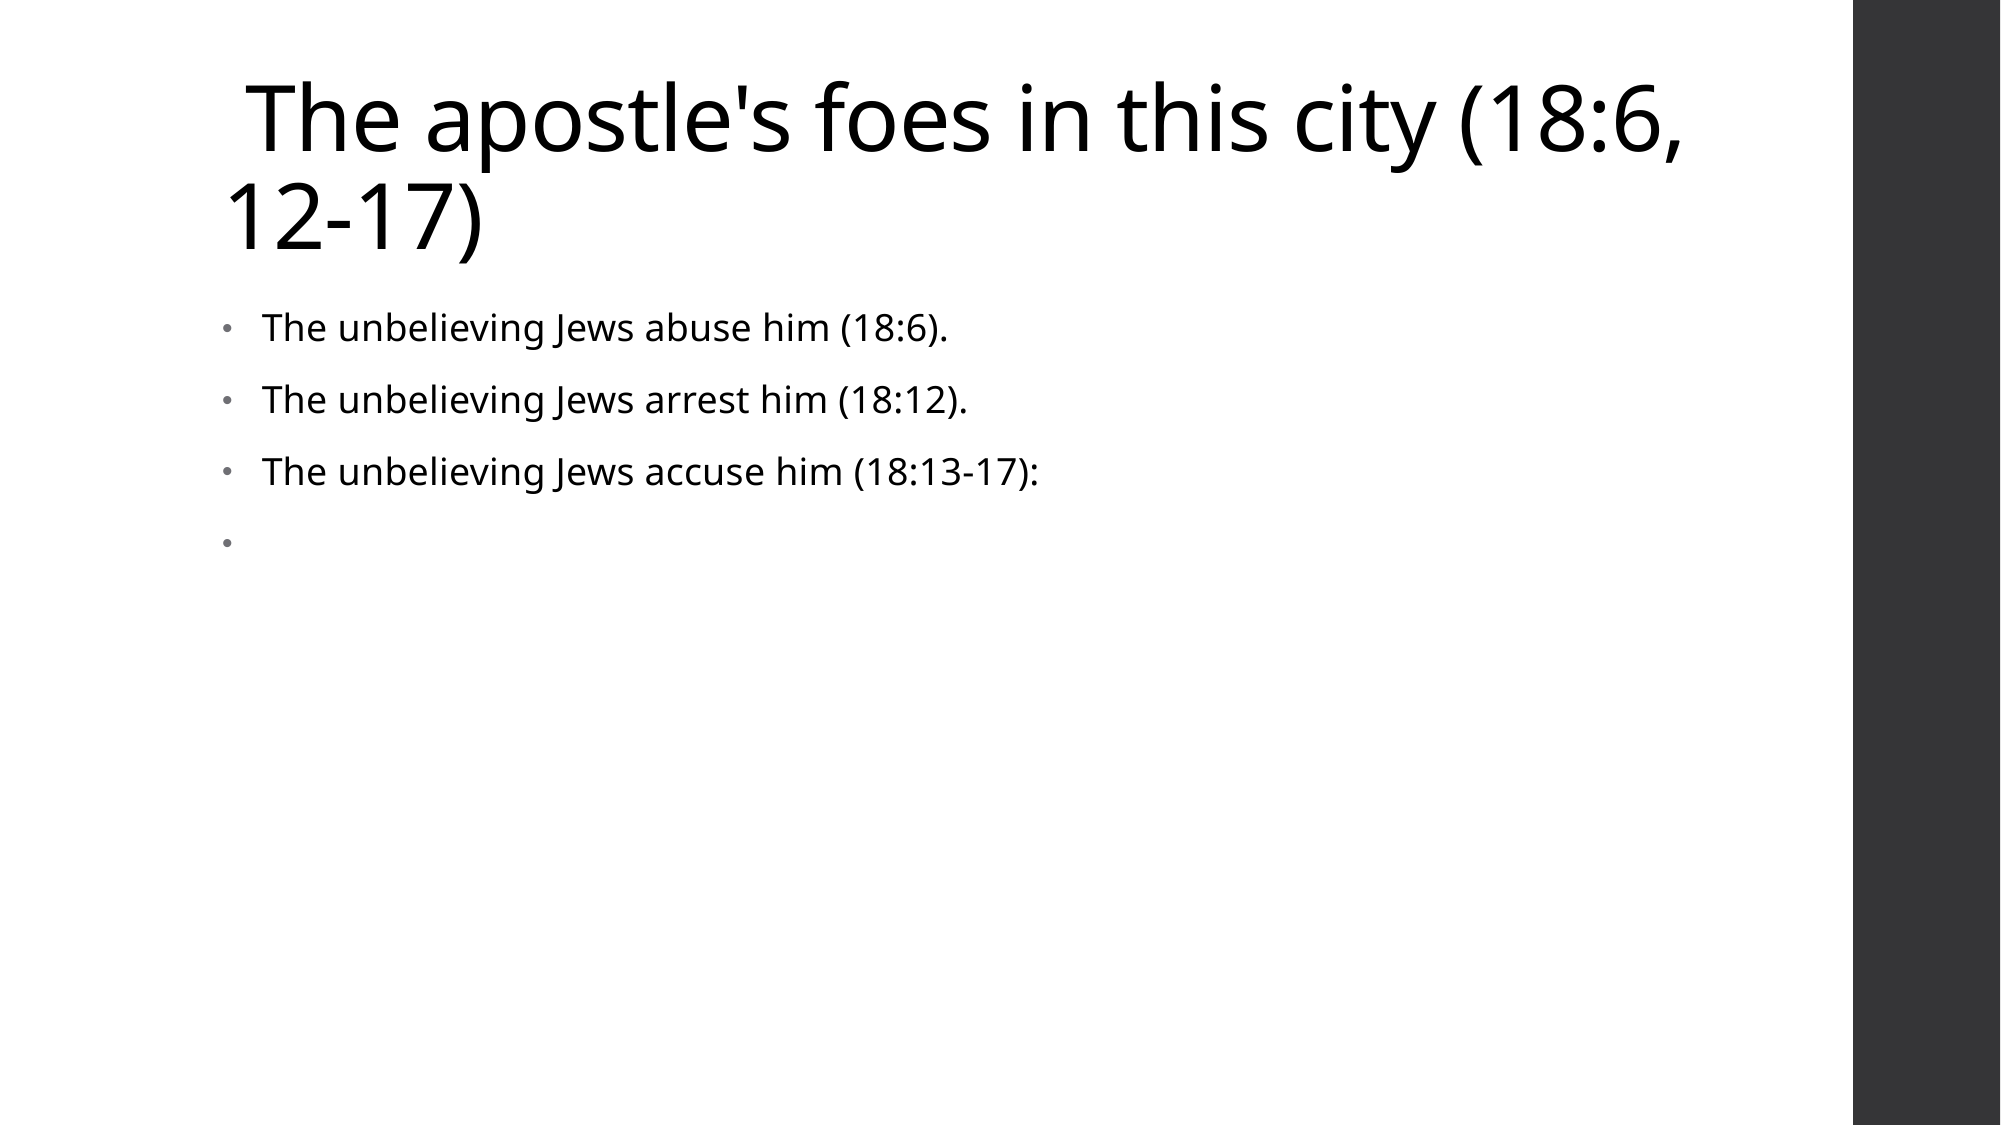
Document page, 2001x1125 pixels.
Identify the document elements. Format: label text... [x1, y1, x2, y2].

title The apostle's foes in this city (18:6, 12-17) [206, 60, 1797, 278]
list The unbelieving Jews abuse him (18:6). The unbelieving Jews arrest him (18:12). The unbelieving Jews accuse him (18:13-17): [206, 299, 1617, 1014]
